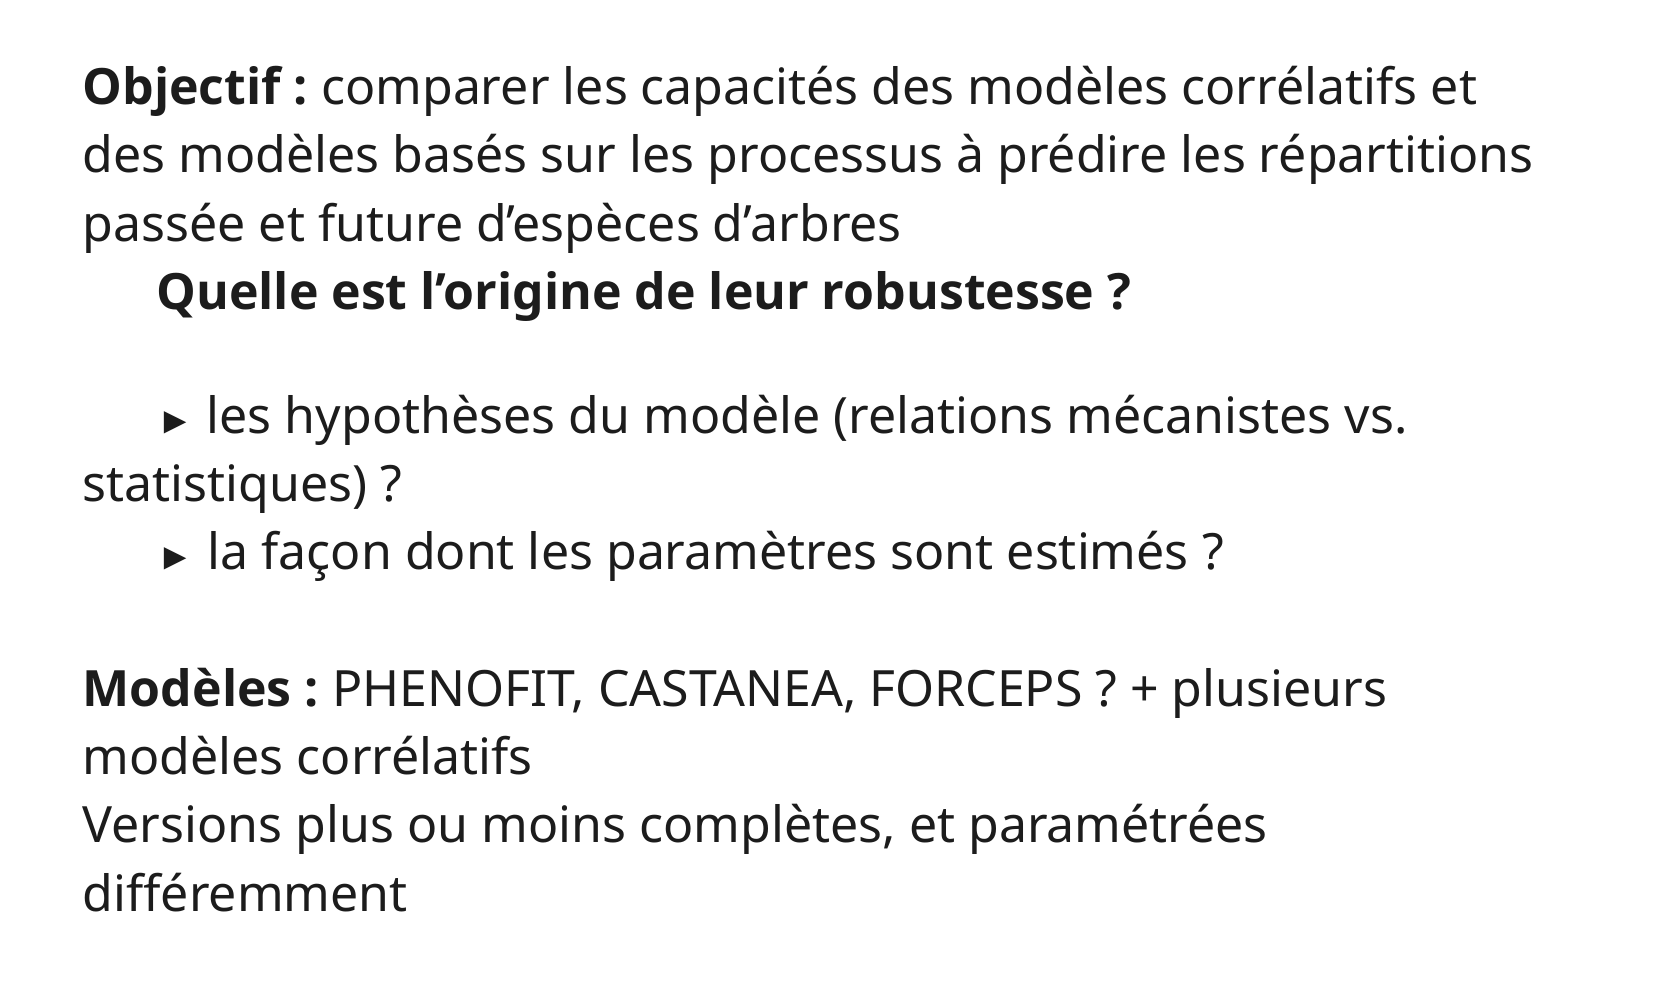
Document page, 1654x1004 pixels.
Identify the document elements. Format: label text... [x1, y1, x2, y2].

text_box Objectif : comparer les capacités des modèles corrélatifs et des modèles basés sur les processus à prédire les répartitions passée et future d’espèces d’arbres Quelle est l’origine de leur robustesse ? ► les hypothèses du modèle (relations mécanistes vs. statistiques) ? ► la façon dont les paramètres sont estimés ? Modèles : PHENOFIT, CASTANEA, FORCEPS ? + plusieurs modèles corrélatifs Versions plus ou moins complètes, et paramétrées différemment [82, 50, 1571, 968]
